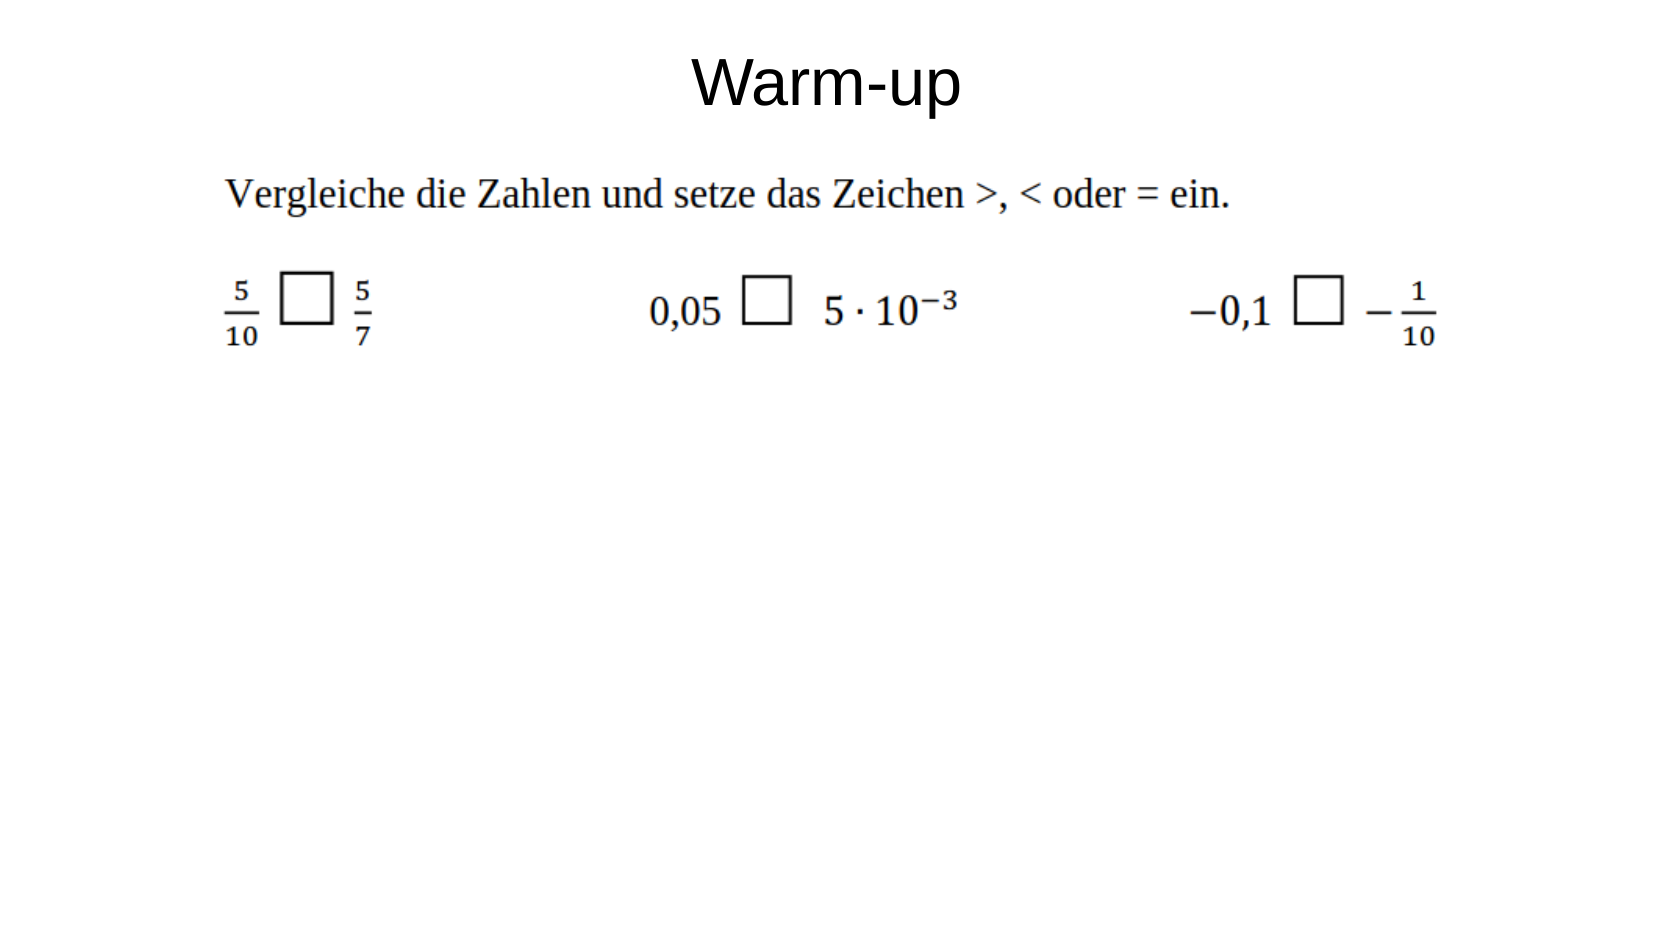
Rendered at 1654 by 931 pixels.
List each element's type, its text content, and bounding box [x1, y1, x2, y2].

picture [197, 164, 1496, 402]
title Warm-up [82, 37, 1571, 129]
